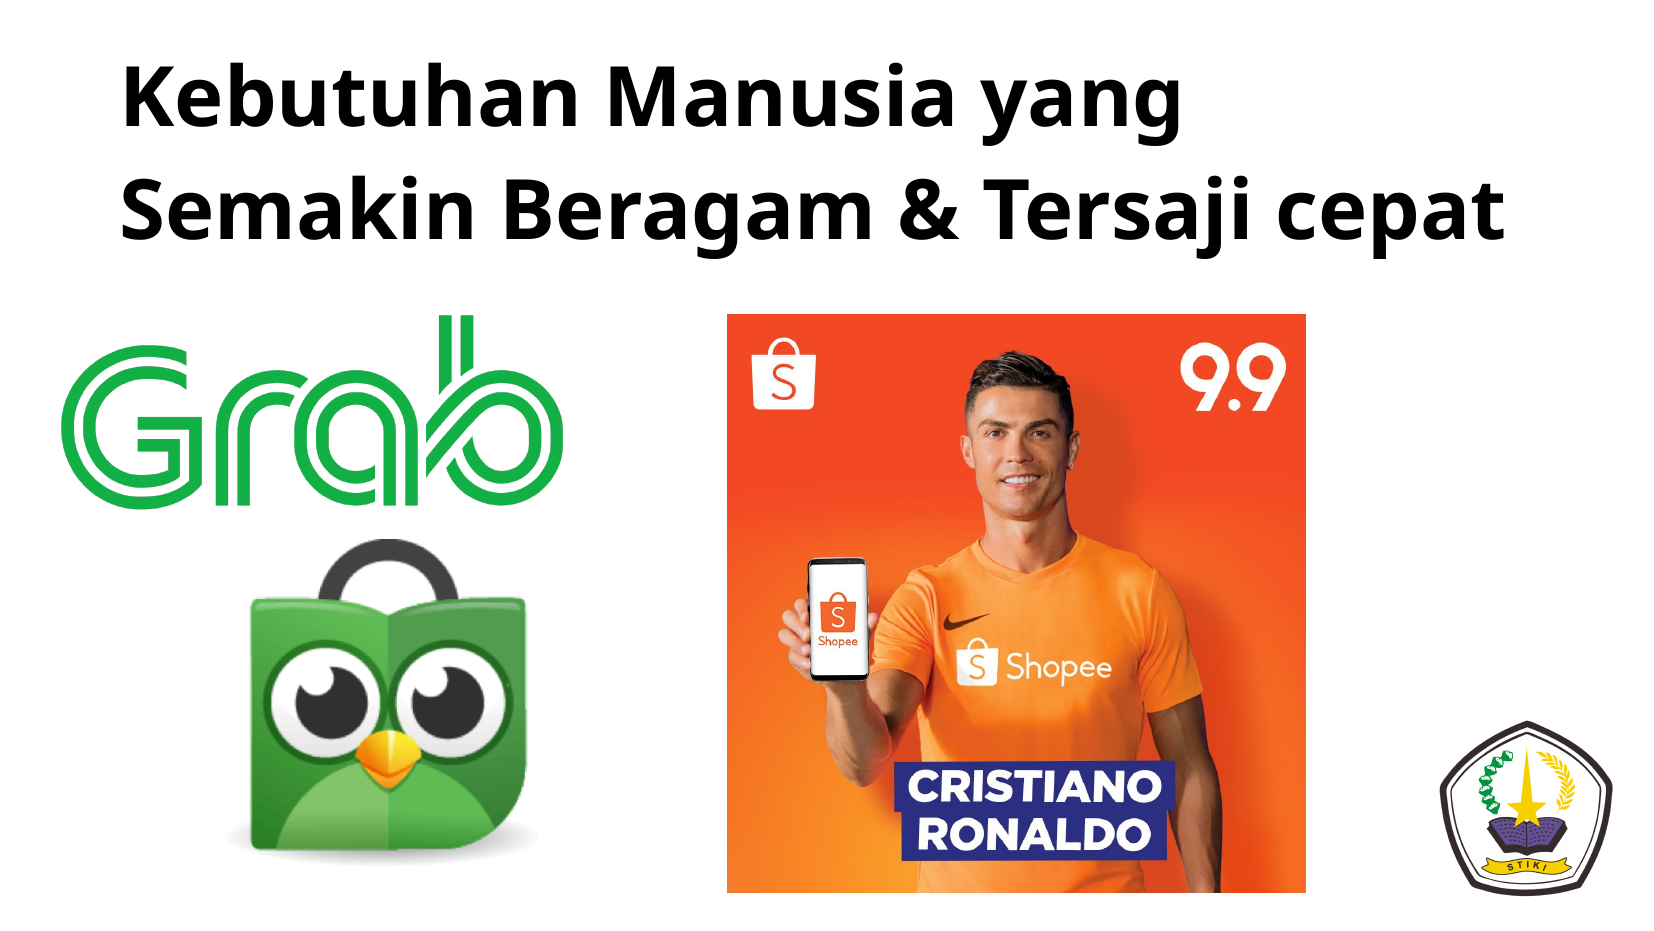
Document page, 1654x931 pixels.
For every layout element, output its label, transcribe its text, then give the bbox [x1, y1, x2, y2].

picture [225, 539, 542, 868]
picture [60, 314, 563, 511]
picture [727, 314, 1306, 893]
picture [1434, 718, 1621, 901]
text_box Kebutuhan Manusia yang Semakin Beragam & Tersaji cepat [105, 30, 1561, 267]
